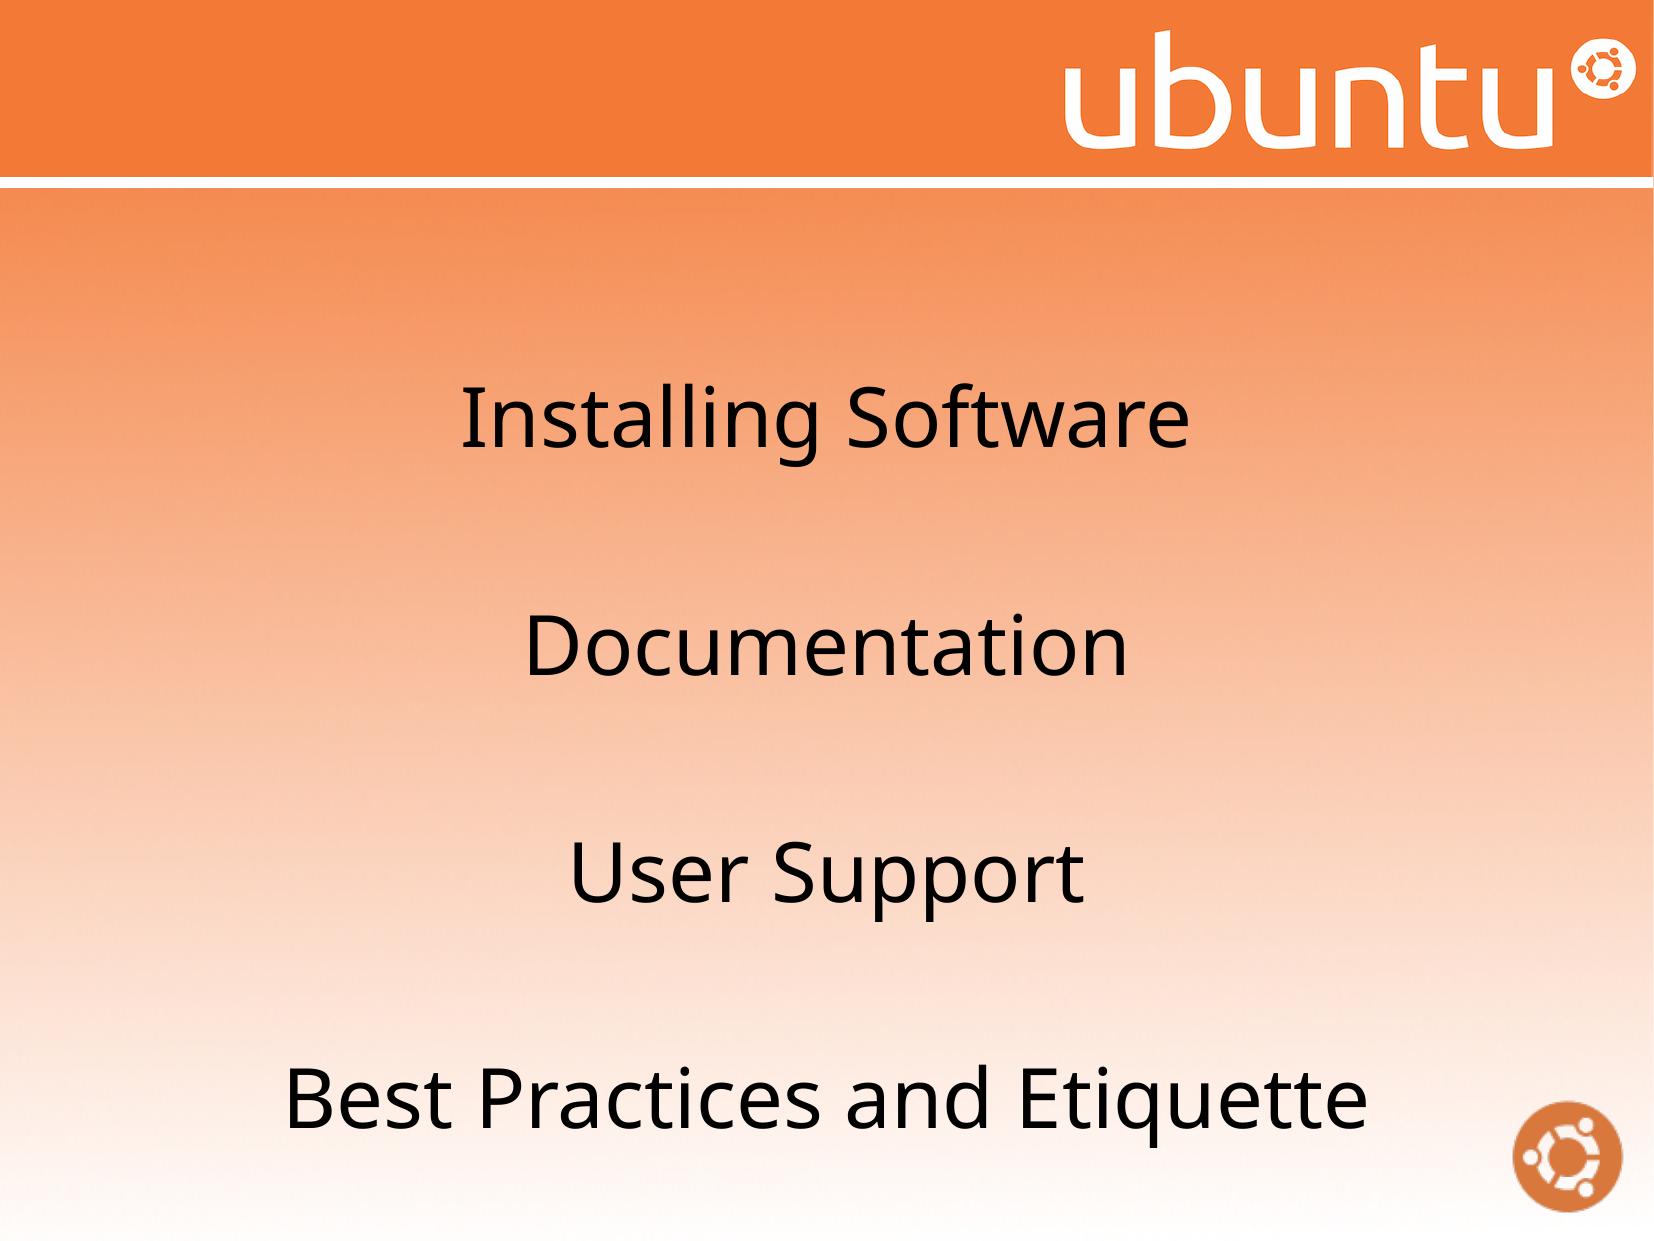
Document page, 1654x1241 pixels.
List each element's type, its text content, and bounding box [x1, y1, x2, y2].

picture [0, 0, 1654, 1241]
subtitle Installing Software Documentation User Support Best Practices and Etiquette [82, 290, 1571, 1109]
